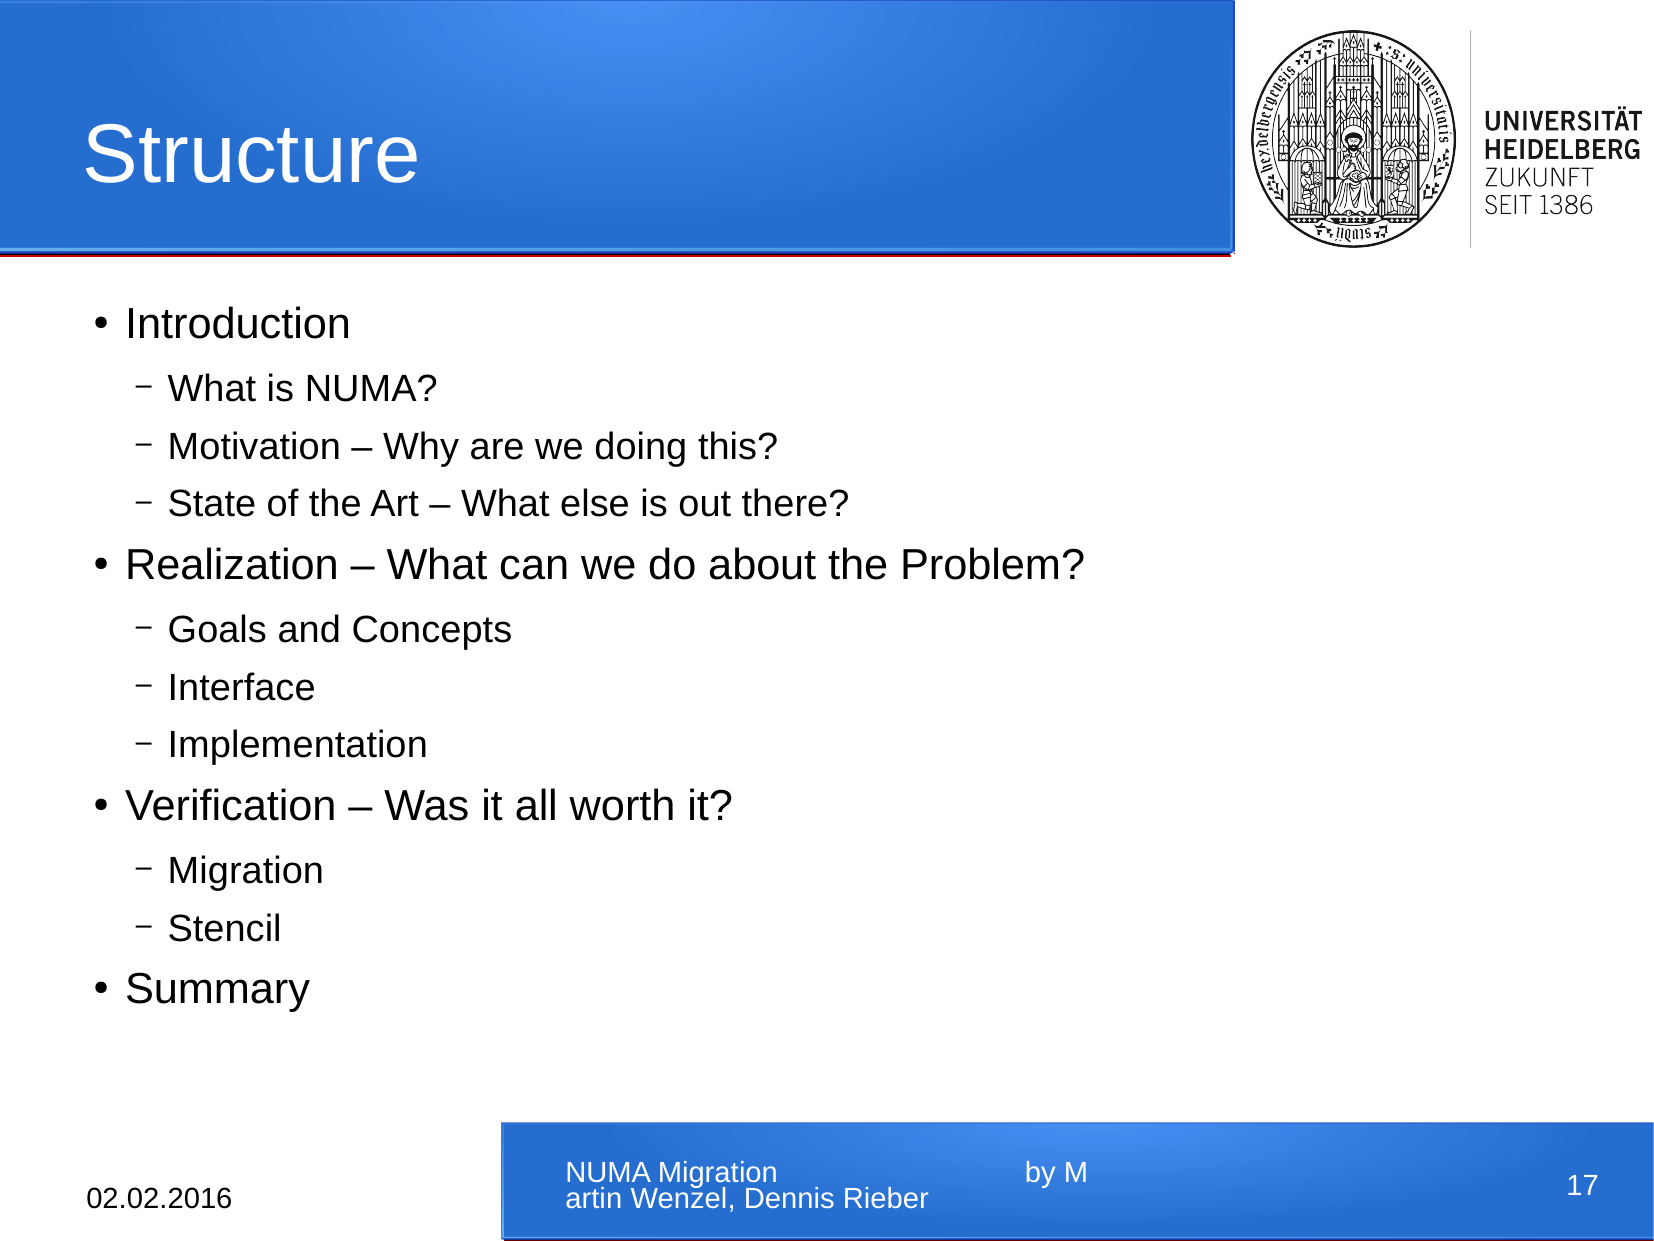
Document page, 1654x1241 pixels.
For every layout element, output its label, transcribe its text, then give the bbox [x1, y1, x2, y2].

picture [1251, 30, 1642, 248]
list Introduction What is NUMA? Motivation – Why are we doing this? State of the Art – What else is out there? Realization – What can we do about the Problem? Goals and Concepts Interface Implementation Verification – Was it all worth it? Migration Stencil Summary [82, 299, 1571, 1019]
picture [496, 1121, 1654, 1241]
title Structure [82, 94, 1264, 213]
picture [0, 0, 1238, 262]
